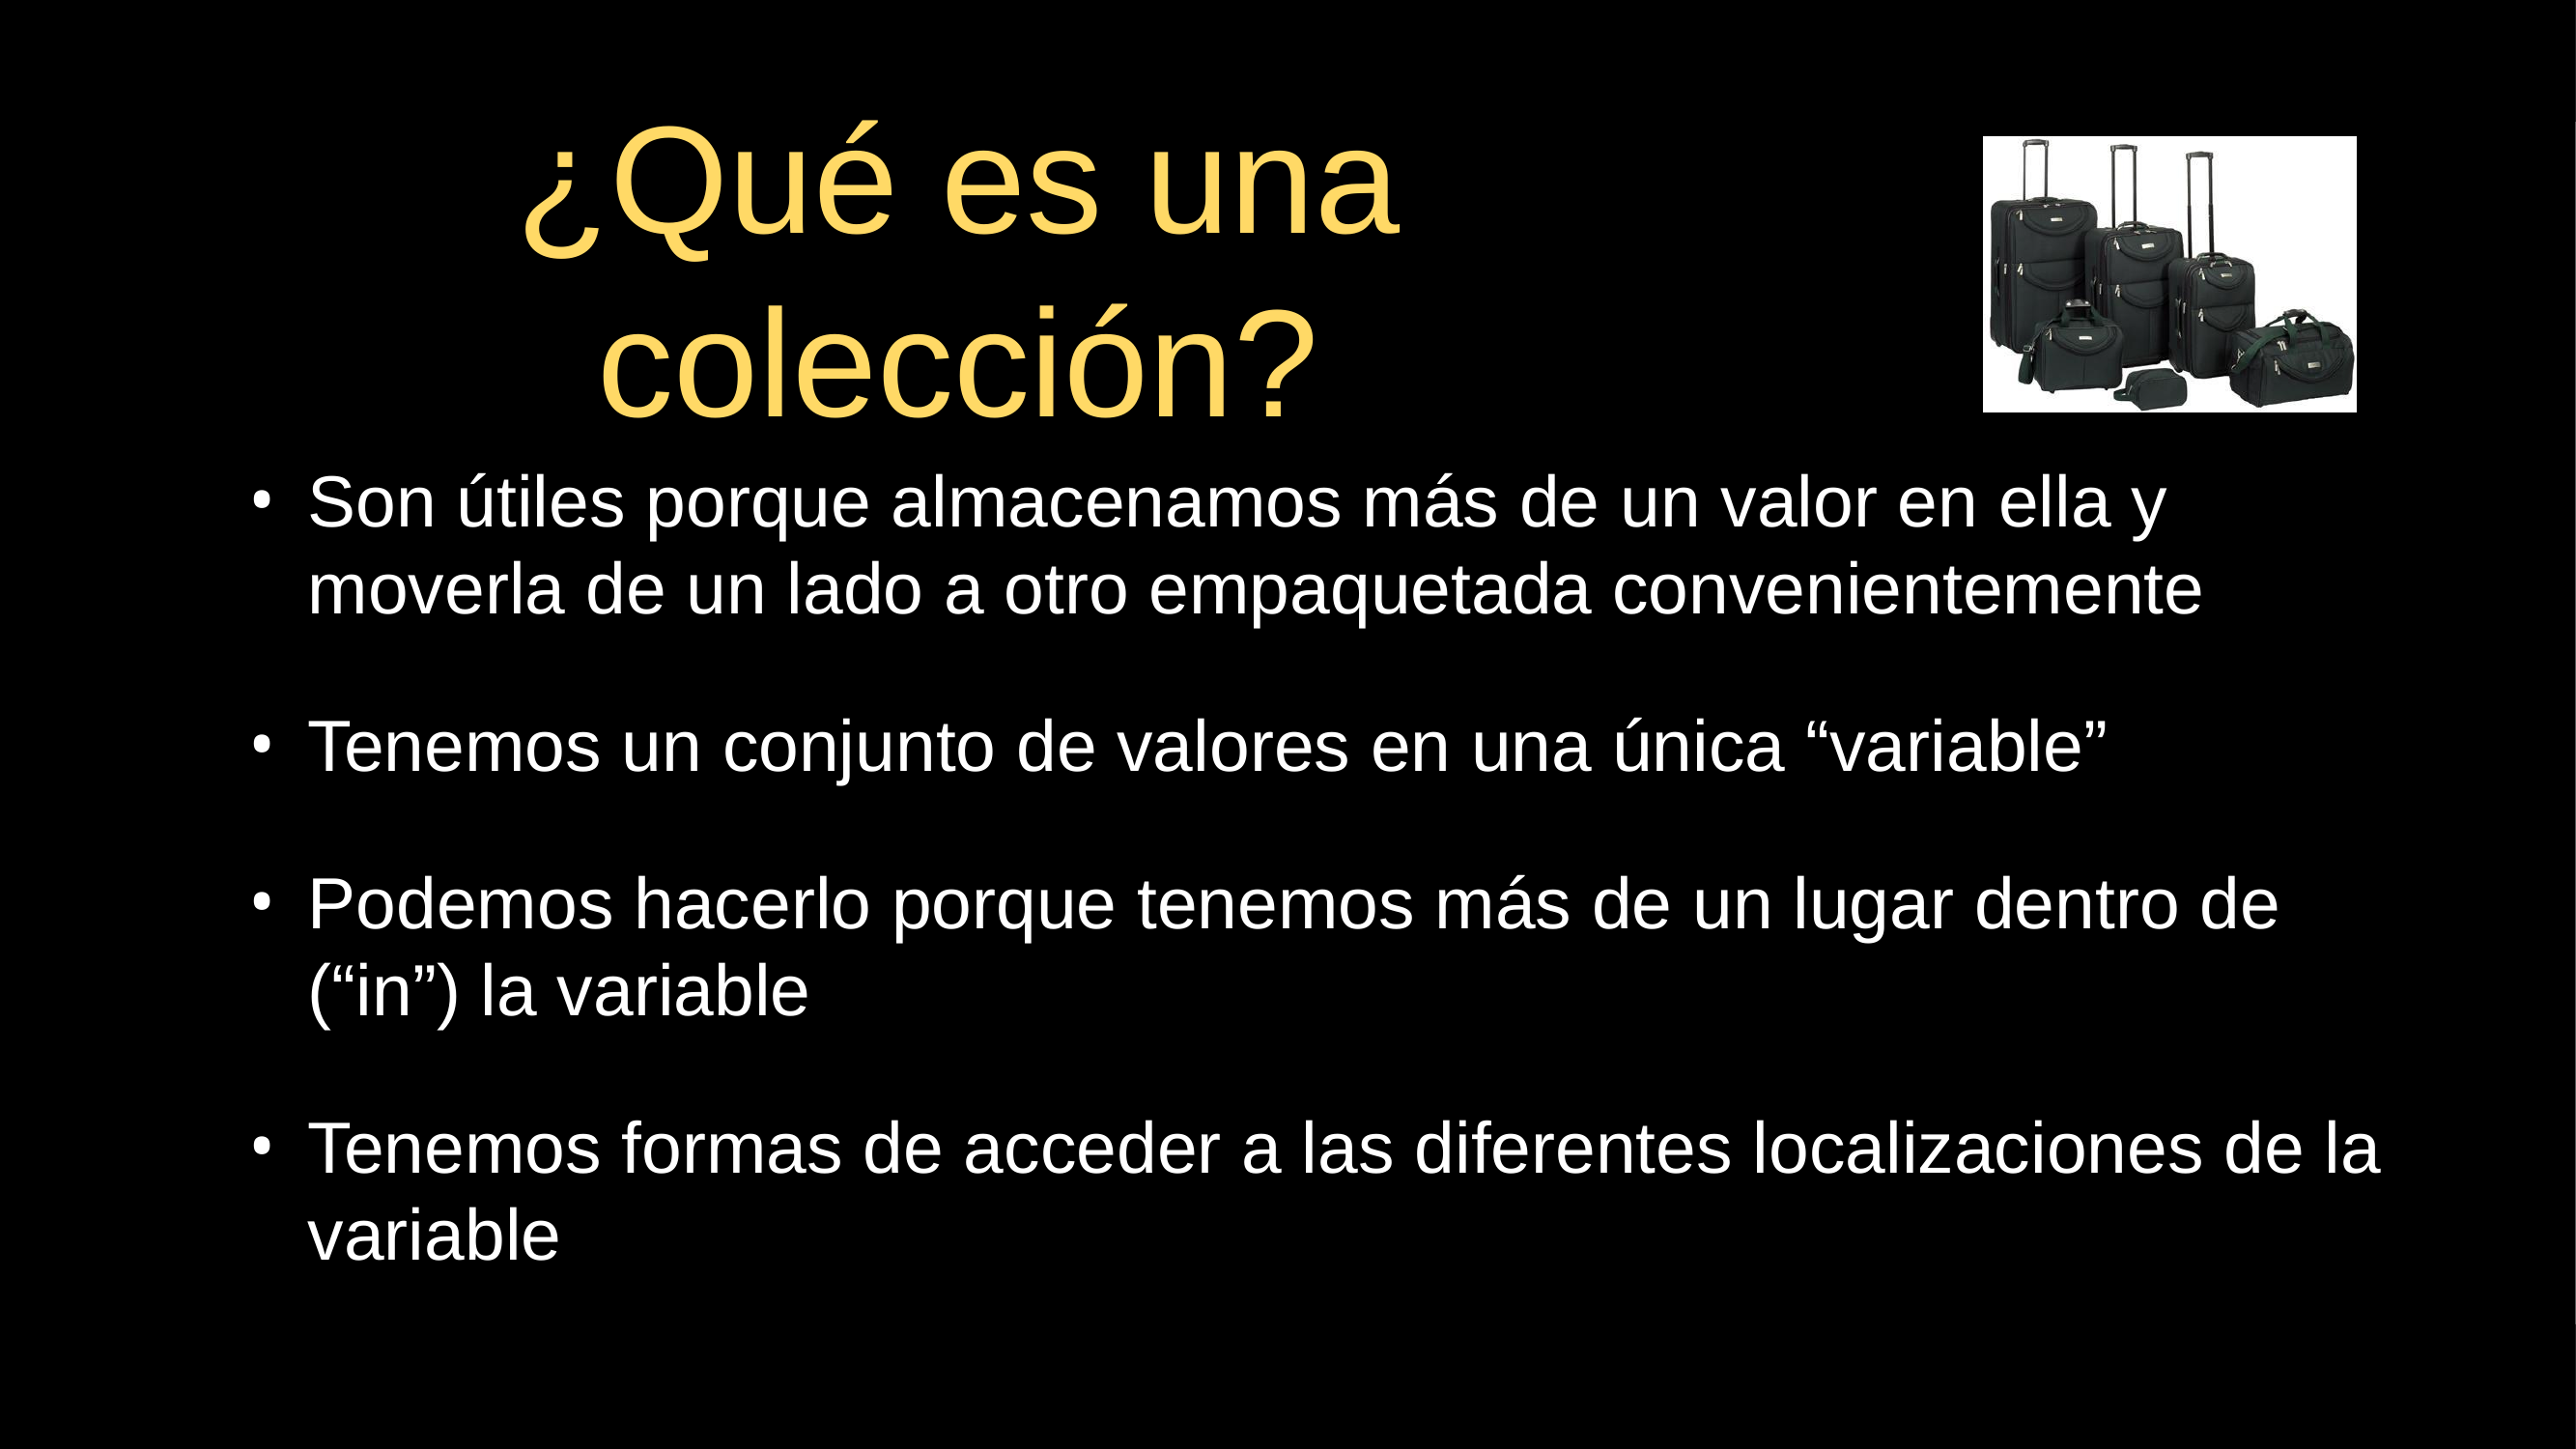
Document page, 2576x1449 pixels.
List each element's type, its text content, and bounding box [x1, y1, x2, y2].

list Son útiles porque almacenamos más de un valor en ella y moverla de un lado a otro empaquetada convenientemente Tenemos un conjunto de valores en una única “variable” Podemos hacerlo porque tenemos más de un lugar dentro de (“in”) la variable Tenemos formas de acceder a las diferentes localizaciones de la variable [183, 412, 2391, 1317]
picture [1983, 136, 2357, 413]
title ¿Qué es una colección? [183, 125, 1735, 403]
